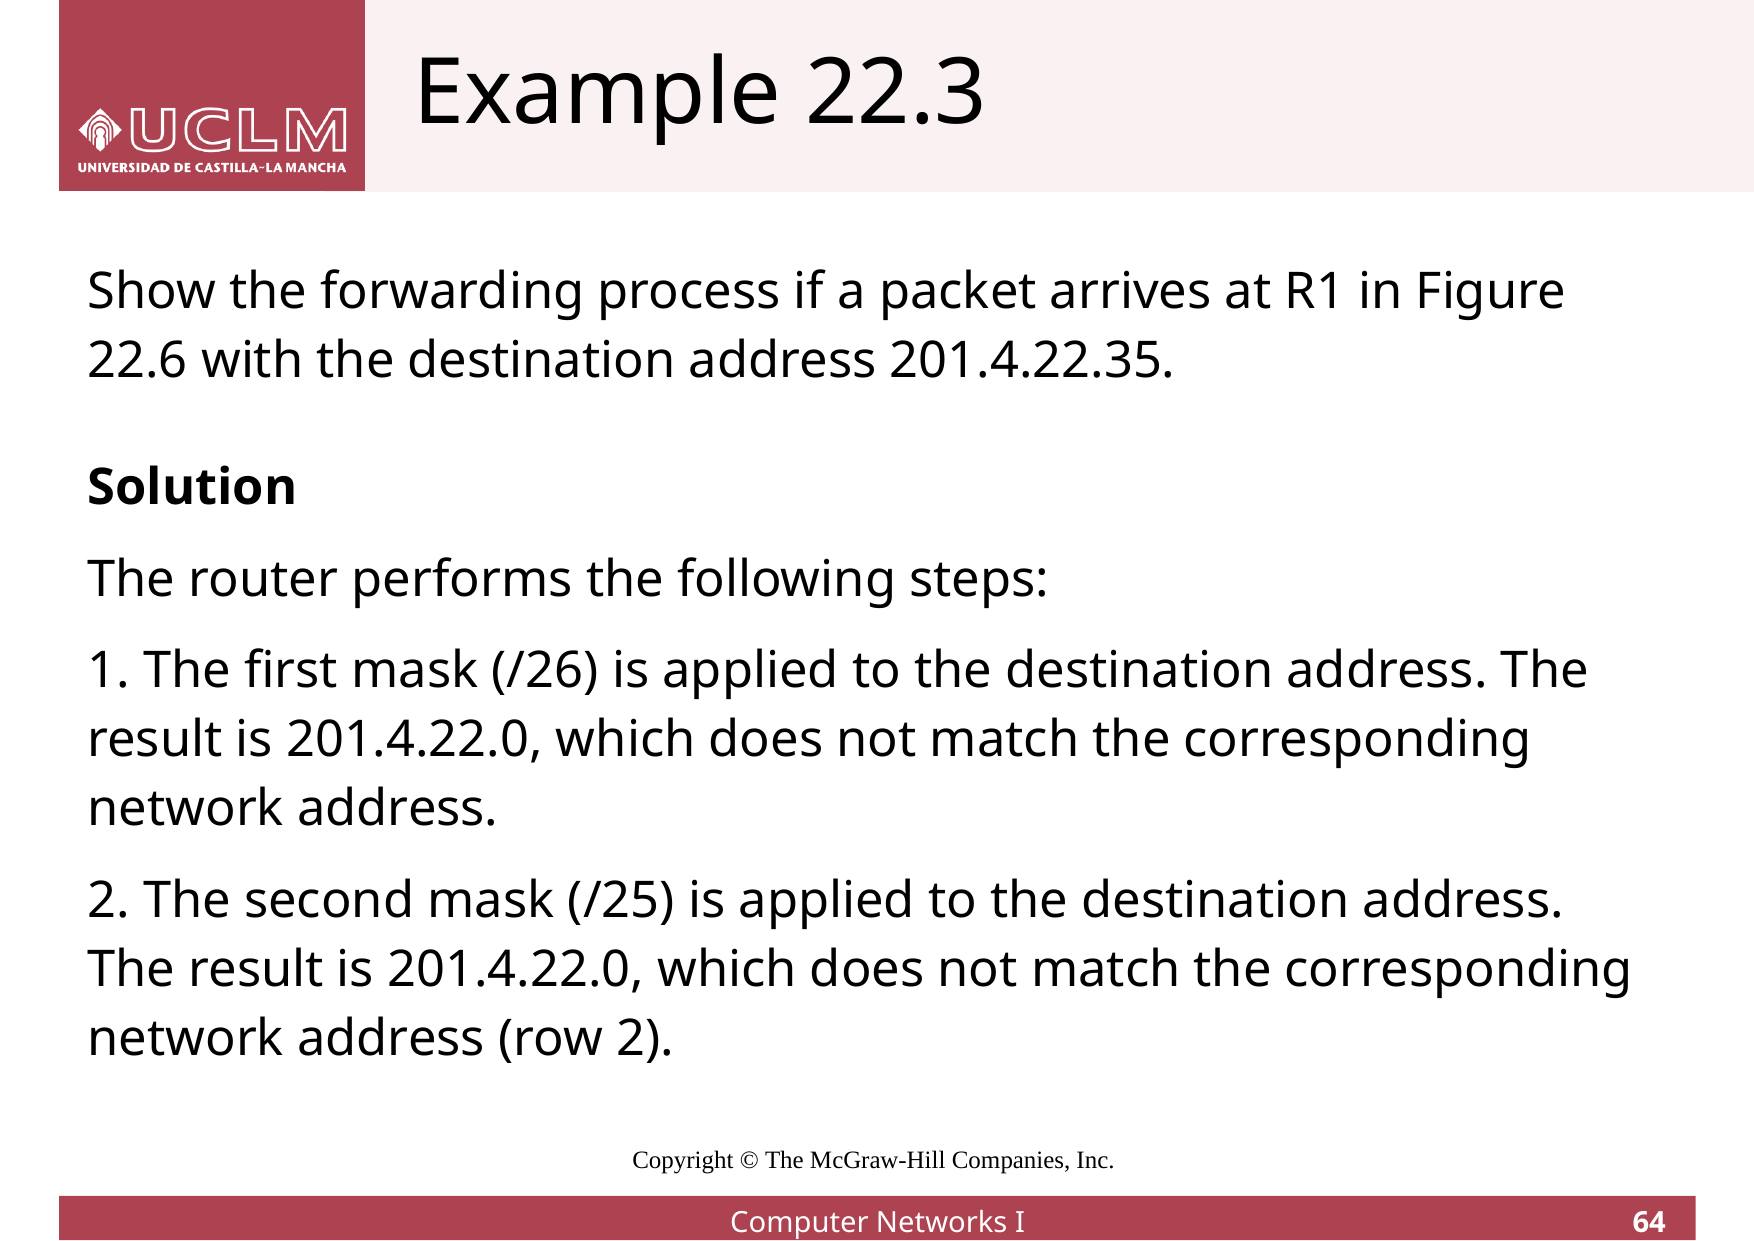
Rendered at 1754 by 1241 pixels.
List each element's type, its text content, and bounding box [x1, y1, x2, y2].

text_box Copyright © The McGraw-Hill Companies, Inc. [478, 1136, 1276, 1182]
title Example 22.3 [413, 0, 1667, 198]
text_box [43, 206, 1711, 378]
picture [59, 0, 365, 191]
text_box [43, 492, 1711, 1127]
list Show the forwarding process if a packet arrives at R1 in Figure 22.6 with the destination address 201.4.22.35. Solution The router performs the following steps: 1. The first mask (/26) is applied to the destination address. The result is 201.4.22.0, which does not match the corresponding network address. 2. The second mask (/25) is applied to the destination address. The result is 201.4.22.0, which does not match the corresponding network address (row 2). [87, 254, 1667, 1074]
